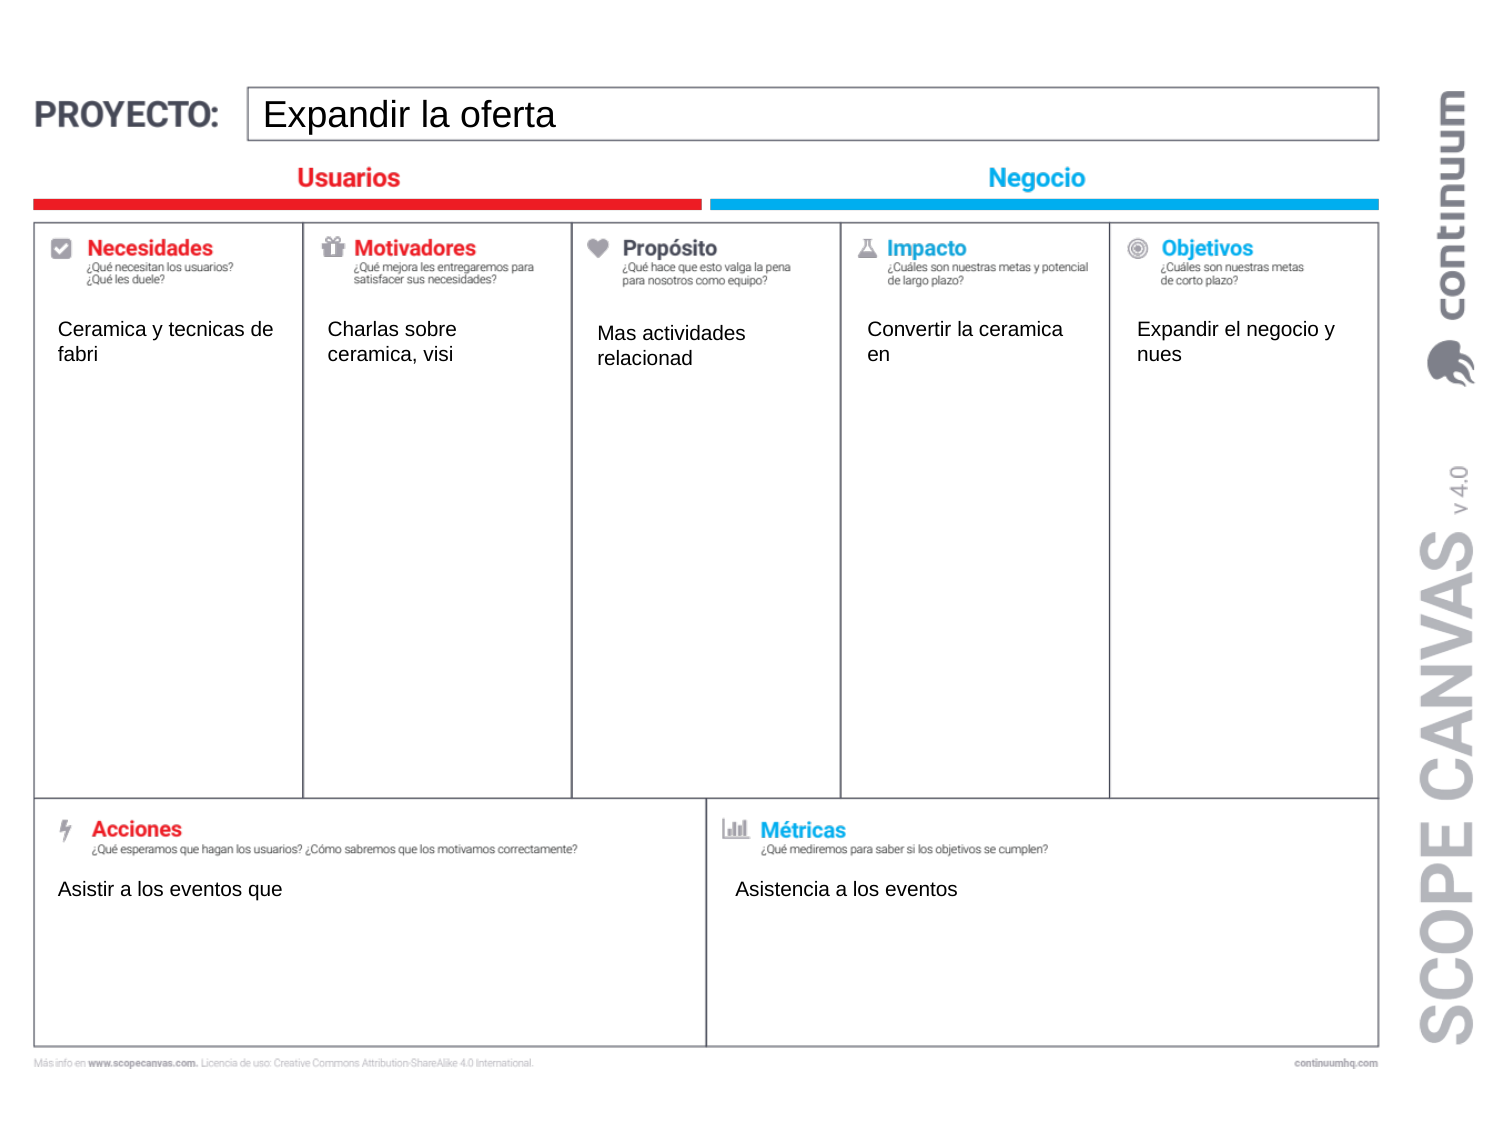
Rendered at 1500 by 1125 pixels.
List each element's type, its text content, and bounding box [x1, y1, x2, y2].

text_box Convertir la ceramica en [852, 308, 1101, 374]
text_box Mas actividades relacionad [582, 312, 831, 378]
text_box Asistencia a los eventos [720, 868, 1354, 908]
picture [0, 39, 1500, 1089]
text_box Expandir la oferta [248, 82, 1376, 143]
text_box Asistir a los eventos que [43, 868, 676, 908]
text_box Ceramica y tecnicas de fabri [43, 308, 292, 374]
text_box Charlas sobre ceramica, visi [312, 308, 562, 374]
text_box Expandir el negocio y nues [1122, 308, 1371, 374]
